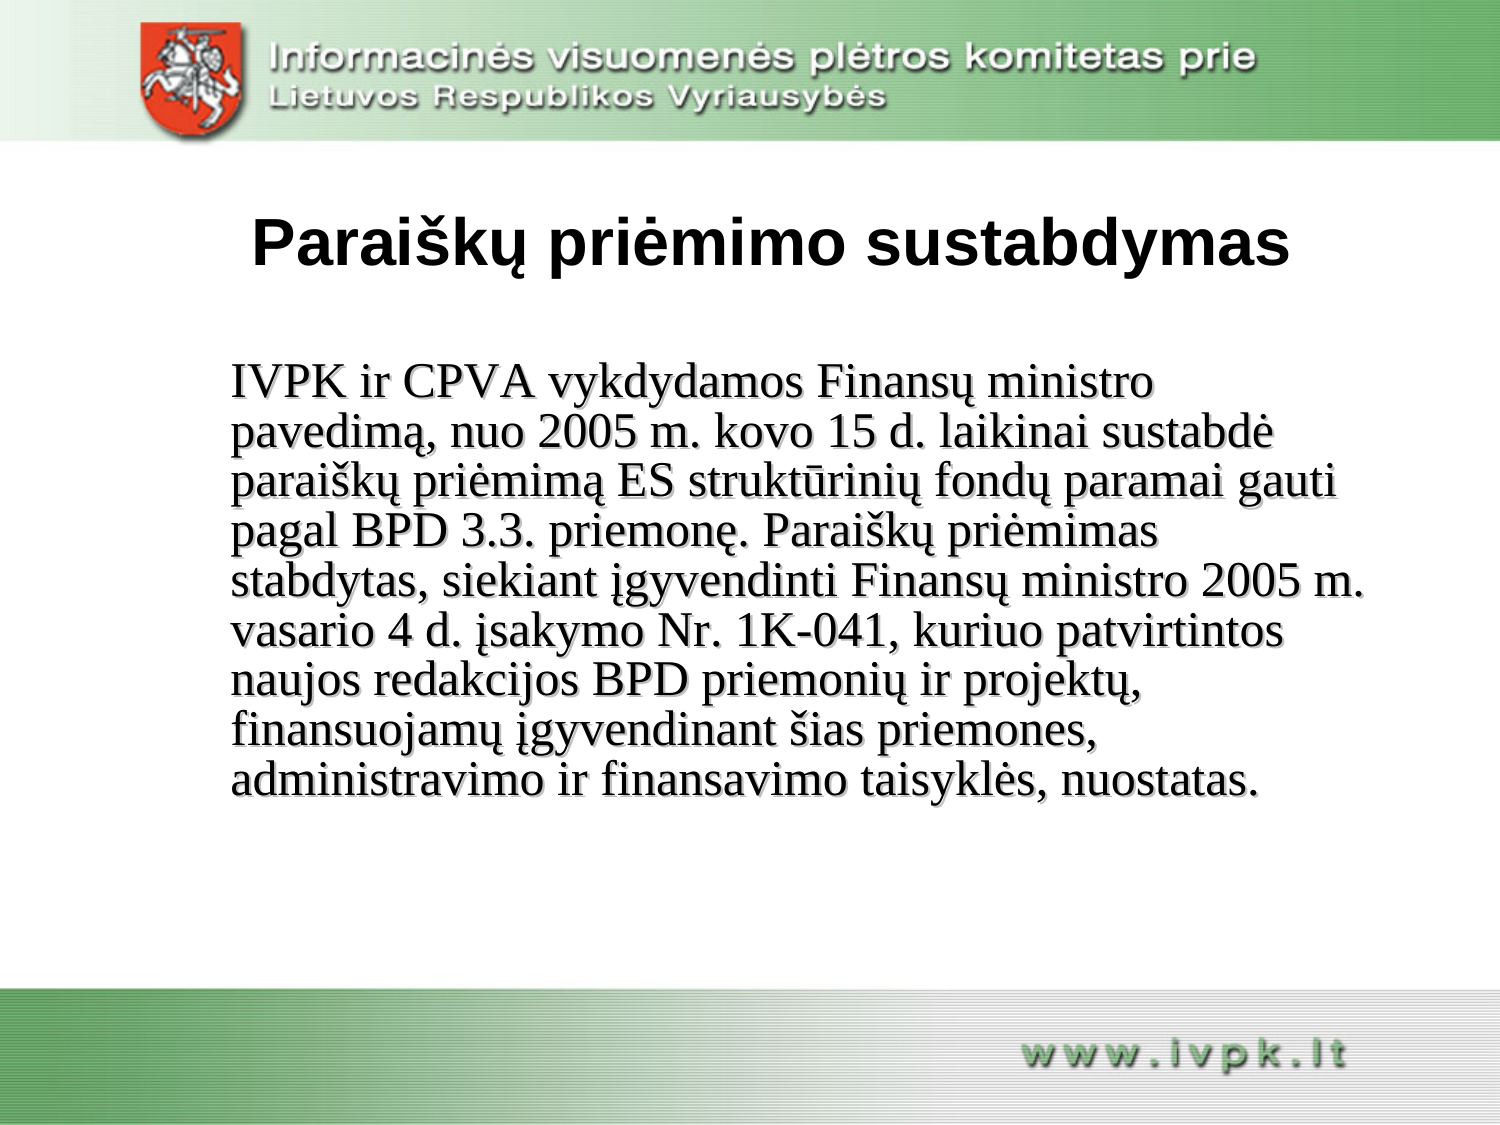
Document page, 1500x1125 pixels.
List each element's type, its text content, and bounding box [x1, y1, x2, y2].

list IVPK ir CPVA vykdydamos Finansų ministro pavedimą, nuo 2005 m. kovo 15 d. laikinai sustabdė paraiškų priėmimą ES struktūrinių fondų paramai gauti pagal BPD 3.3. priemonę. Paraiškų priėmimas stabdytas, siekiant įgyvendinti Finansų ministro 2005 m. vasario 4 d. įsakymo Nr. 1K-041, kuriuo patvirtintos naujos redakcijos BPD priemonių ir projektų, finansuojamų įgyvendinant šias priemones, administravimo ir finansavimo taisyklės, nuostatas. [159, 349, 1385, 905]
picture [0, 0, 1500, 1125]
title Paraiškų priėmimo sustabdymas [159, 148, 1385, 337]
